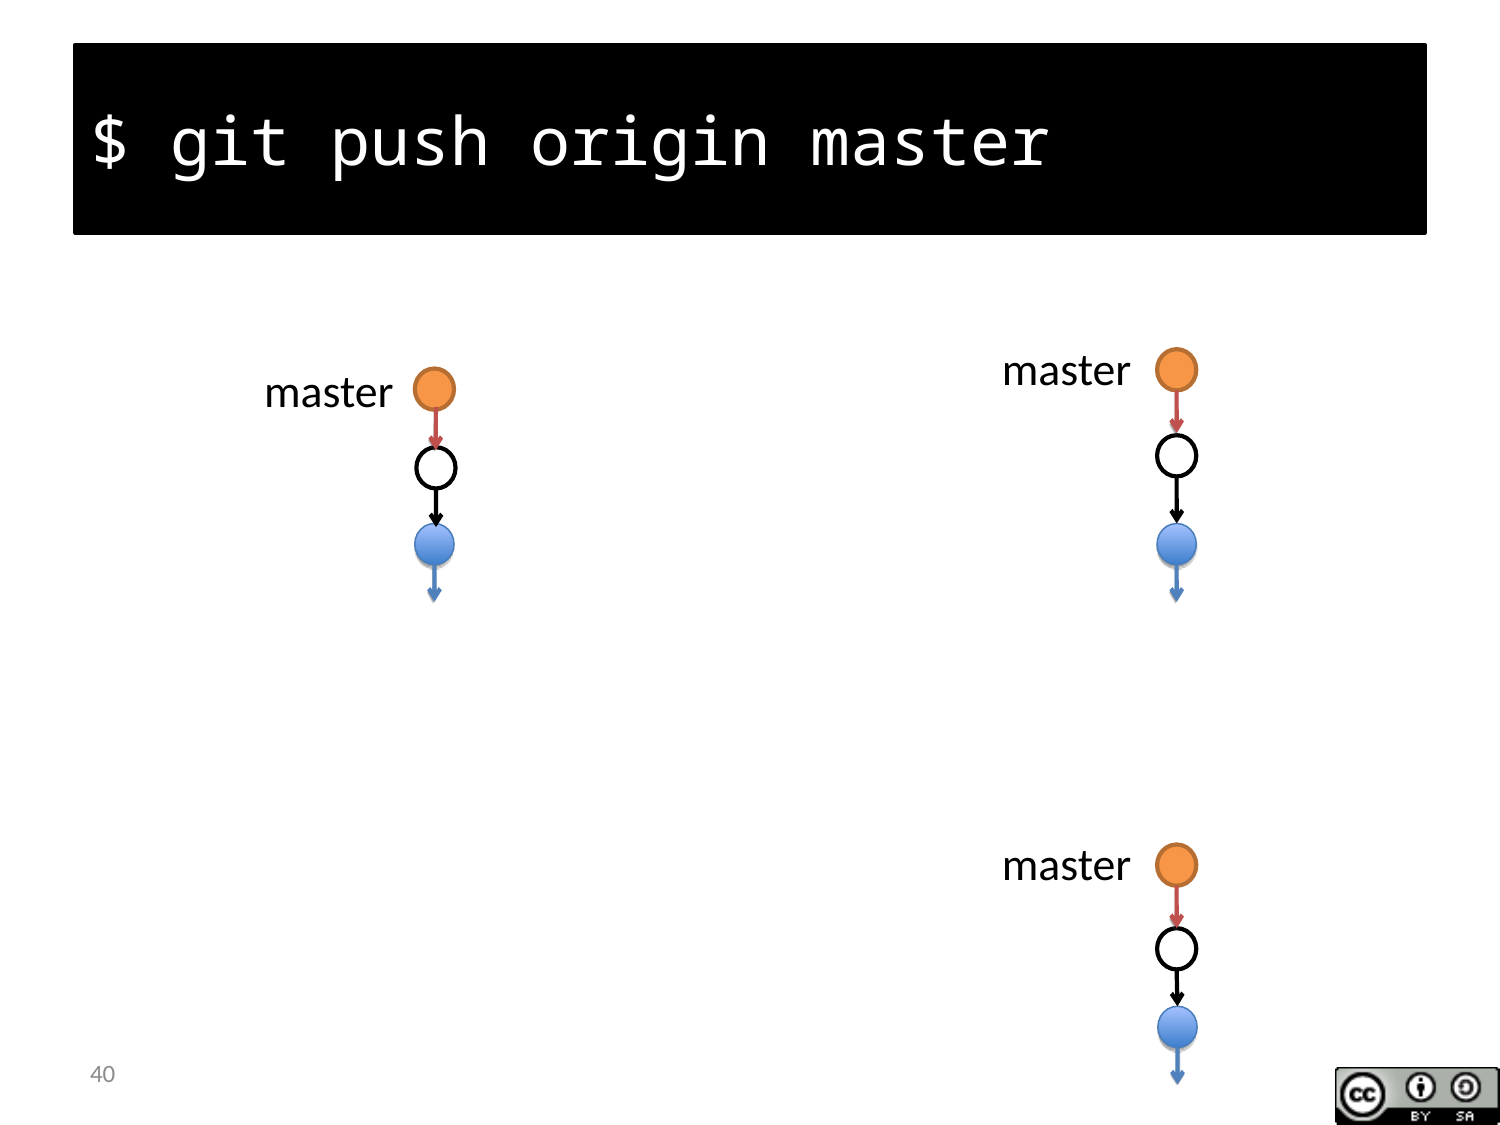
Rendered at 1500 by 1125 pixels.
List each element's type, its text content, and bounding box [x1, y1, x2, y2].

text_box [1157, 844, 1197, 886]
text_box master [970, 332, 1163, 403]
text_box master [970, 827, 1163, 898]
text_box [414, 368, 455, 410]
text_box [414, 447, 456, 565]
slide_number <number> [75, 1042, 425, 1103]
title $ git push origin master [75, 45, 1425, 233]
text_box master [232, 354, 425, 425]
text_box [1157, 349, 1197, 391]
text_box [1157, 435, 1197, 565]
picture [1335, 1067, 1500, 1125]
text_box [1157, 928, 1198, 1048]
